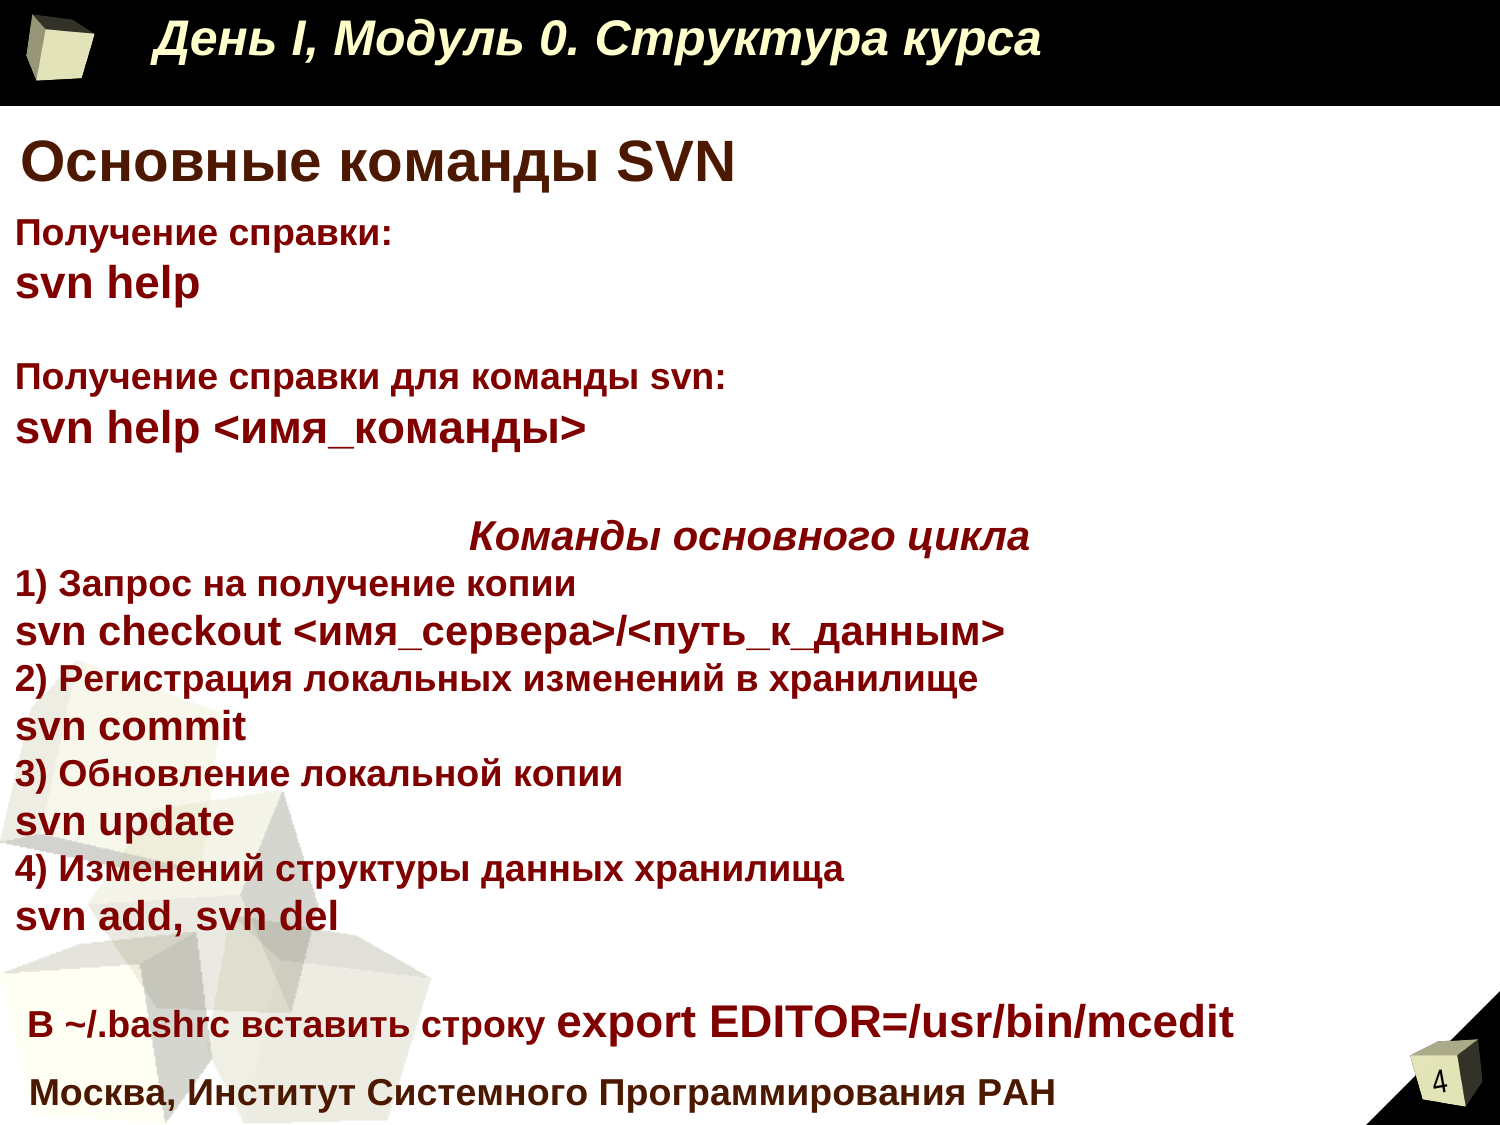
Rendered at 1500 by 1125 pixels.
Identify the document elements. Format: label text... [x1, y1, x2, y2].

text_box Команды основного цикла 1) Запрос на получение копии svn checkout <имя_сервера>/<путь_к_данным> 2) Регистрация локальных изменений в хранилище svn commit 3) Обновление локальной копии svn update 4) Изменений структуры данных хранилища svn add, svn del [0, 501, 1500, 947]
text_box Получение справки: svn help Получение справки для команды svn: svn help <имя_команды> [0, 200, 1500, 460]
picture [0, 947, 433, 1125]
text_box В ~/.bashrc вставить строку export EDITOR=/usr/bin/mcedit [12, 984, 1418, 1055]
picture [423, 1088, 433, 1102]
text_box Основные команды SVN [5, 115, 1500, 200]
